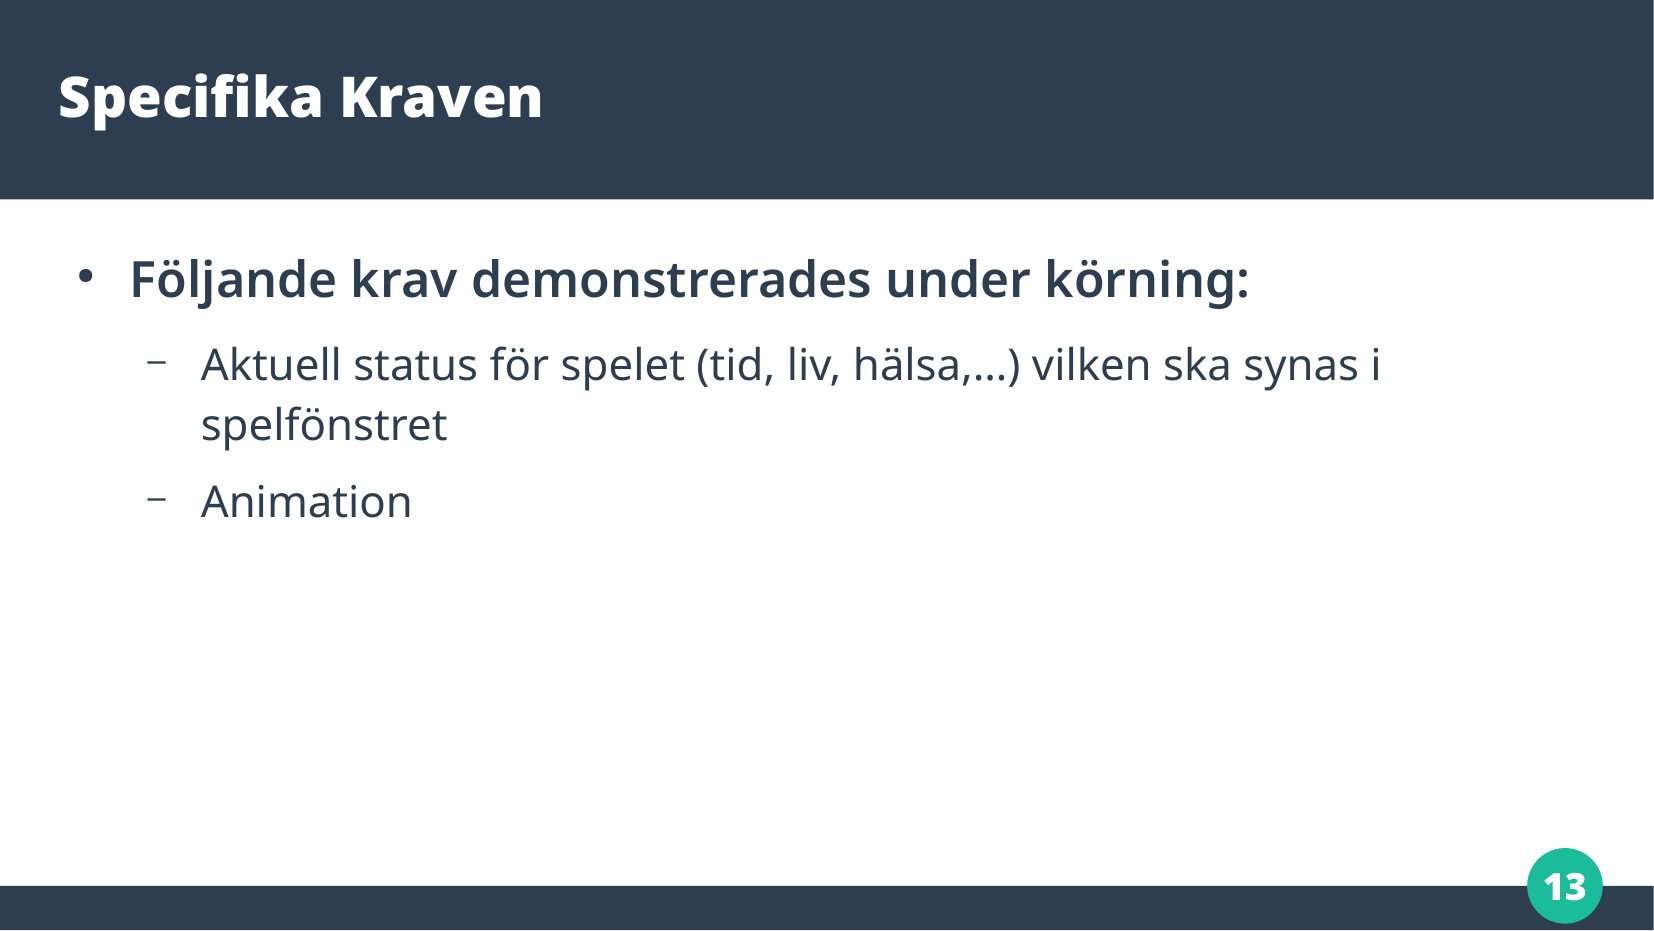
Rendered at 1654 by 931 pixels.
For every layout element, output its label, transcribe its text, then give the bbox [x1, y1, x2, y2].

list Följande krav demonstrerades under körning: Aktuell status för spelet (tid, liv, hälsa,…) vilken ska synas i spelfönstret Animation [59, 243, 1595, 864]
title Specifika Kraven [59, 37, 1595, 155]
